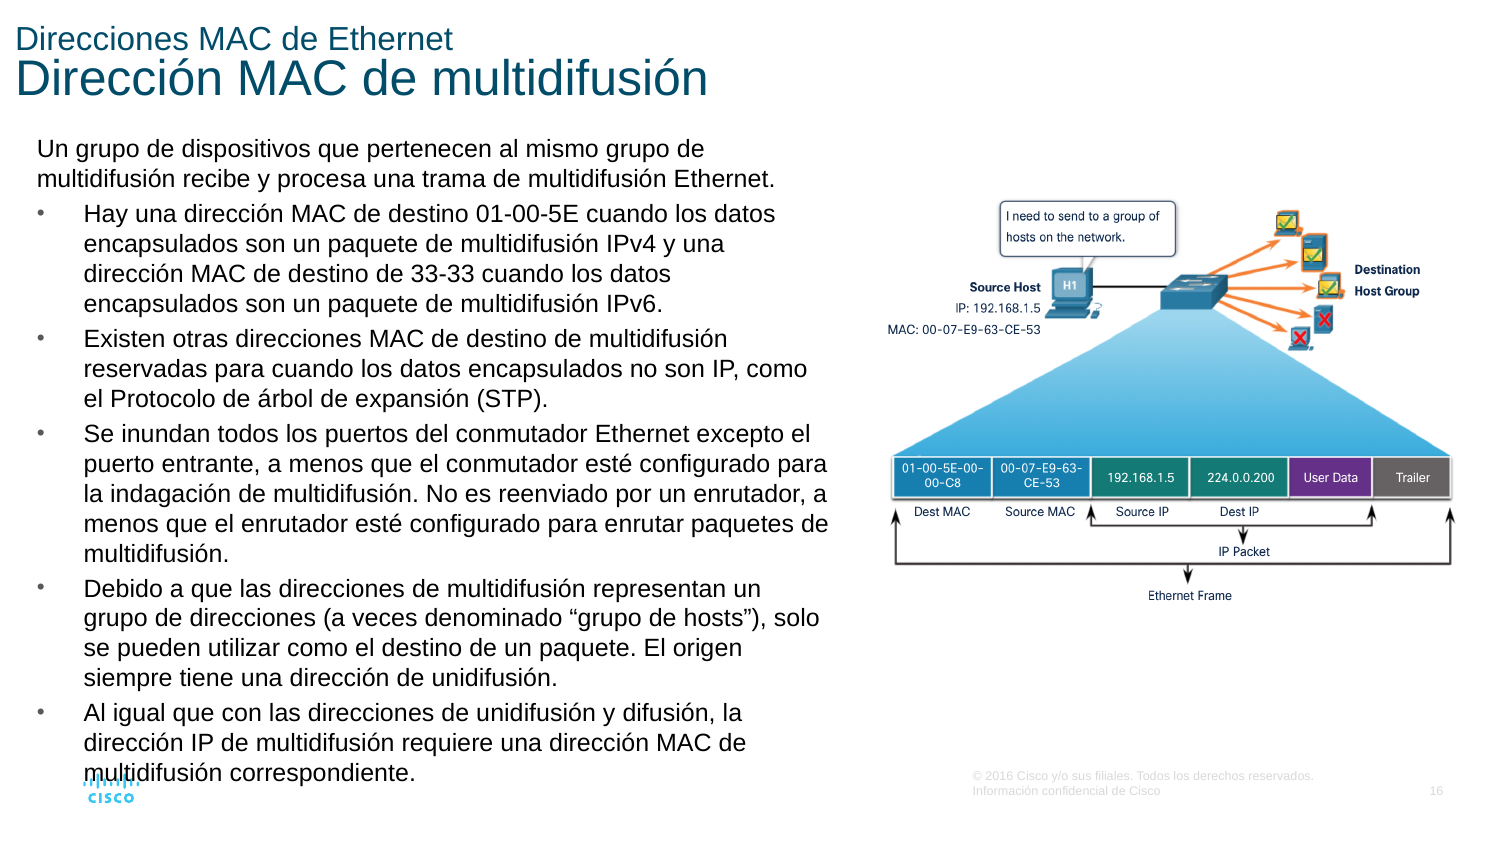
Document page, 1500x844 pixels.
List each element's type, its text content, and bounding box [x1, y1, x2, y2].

list Un grupo de dispositivos que pertenecen al mismo grupo de multidifusión recibe y procesa una trama de multidifusión Ethernet. Hay una dirección MAC de destino 01-00-5E cuando los datos encapsulados son un paquete de multidifusión IPv4 y una dirección MAC de destino de 33-33 cuando los datos encapsulados son un paquete de multidifusión IPv6. Existen otras direcciones MAC de destino de multidifusión reservadas para cuando los datos encapsulados no son IP, como el Protocolo de árbol de expansión (STP). Se inundan todos los puertos del conmutador Ethernet excepto el puerto entrante, a menos que el conmutador esté configurado para la indagación de multidifusión. No es reenviado por un enrutador, a menos que el enrutador esté configurado para enrutar paquetes de multidifusión. Debido a que las direcciones de multidifusión representan un grupo de direcciones (a veces denominado “grupo de hosts”), solo se pueden utilizar como el destino de un paquete. El origen siempre tiene una dirección de unidifusión. Al igual que con las direcciones de unidifusión y difusión, la dirección IP de multidifusión requiere una dirección MAC de multidifusión correspondiente. [21, 125, 849, 755]
picture [870, 198, 1463, 606]
title Direcciones MAC de Ethernet Dirección MAC de multidifusión [0, 5, 1369, 126]
